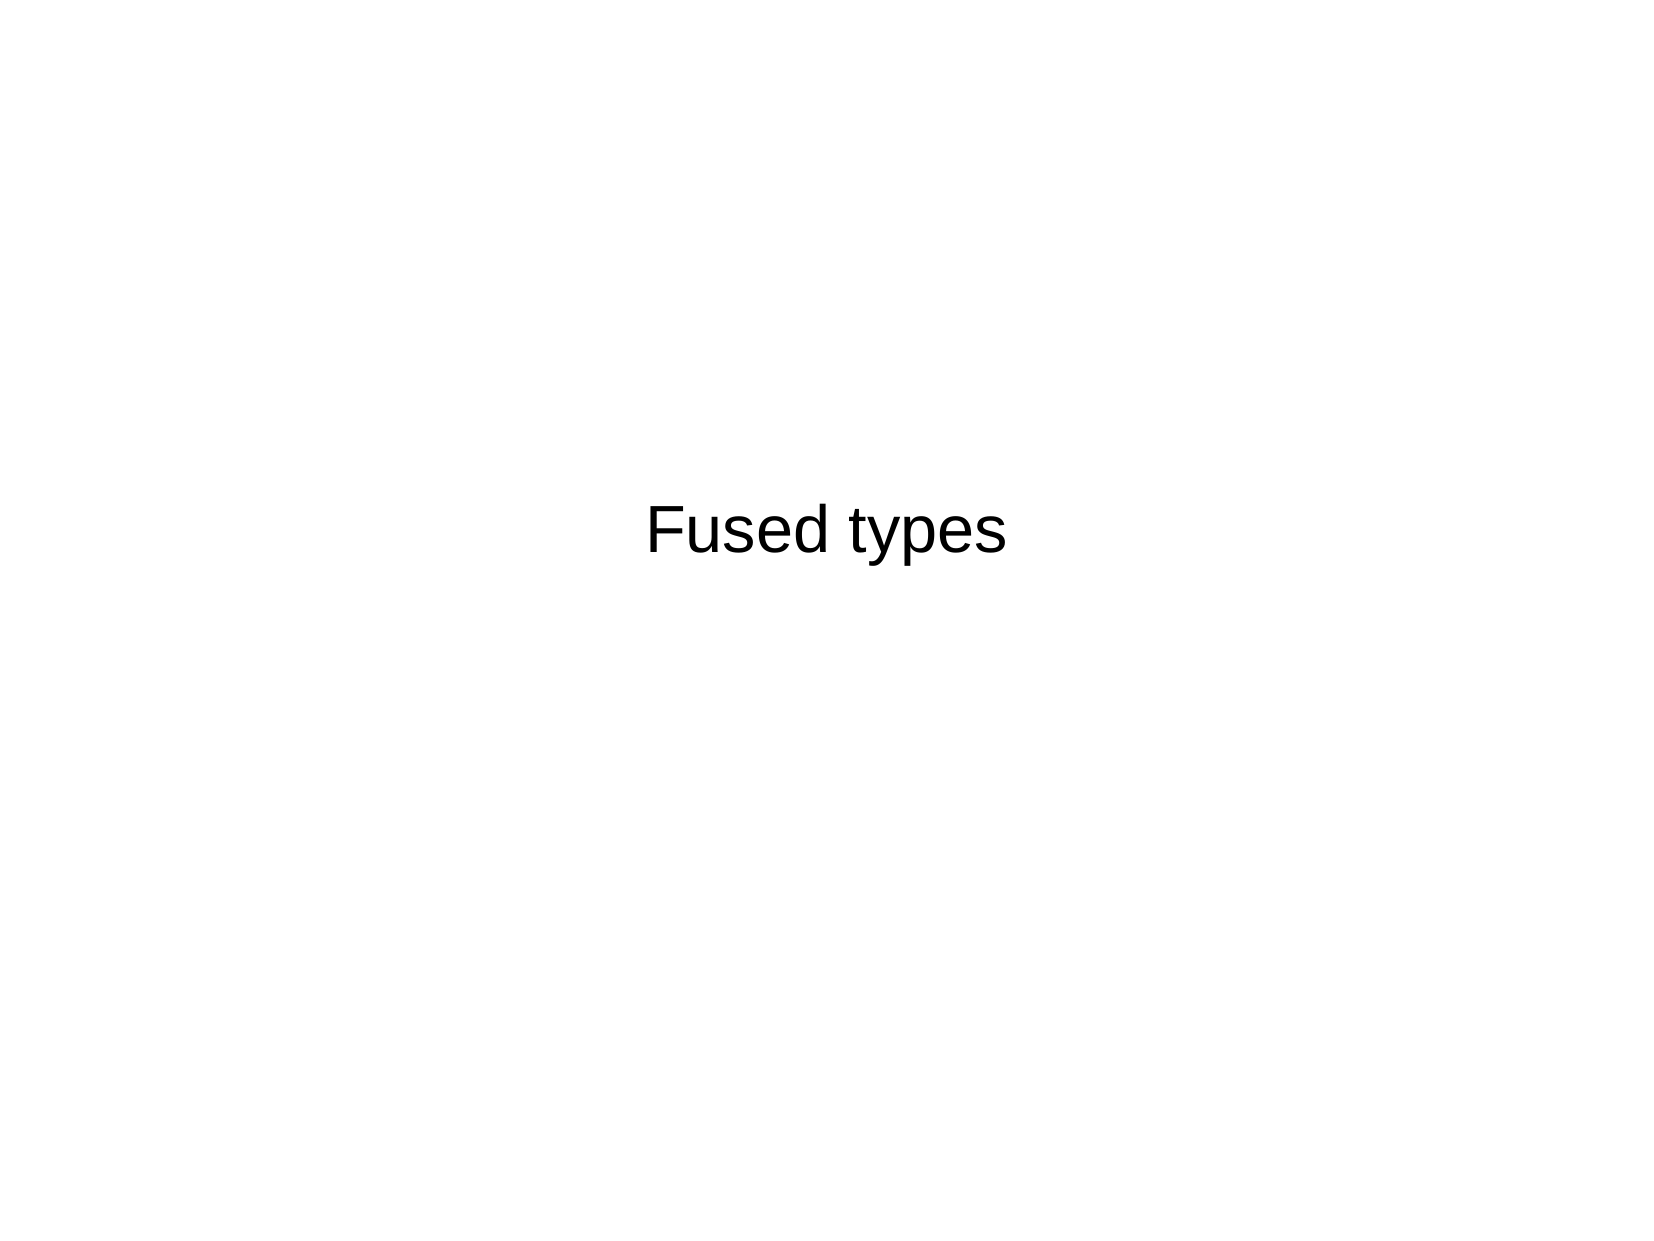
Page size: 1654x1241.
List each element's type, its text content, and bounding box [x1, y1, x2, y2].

subtitle Fused types [82, 49, 1571, 1010]
